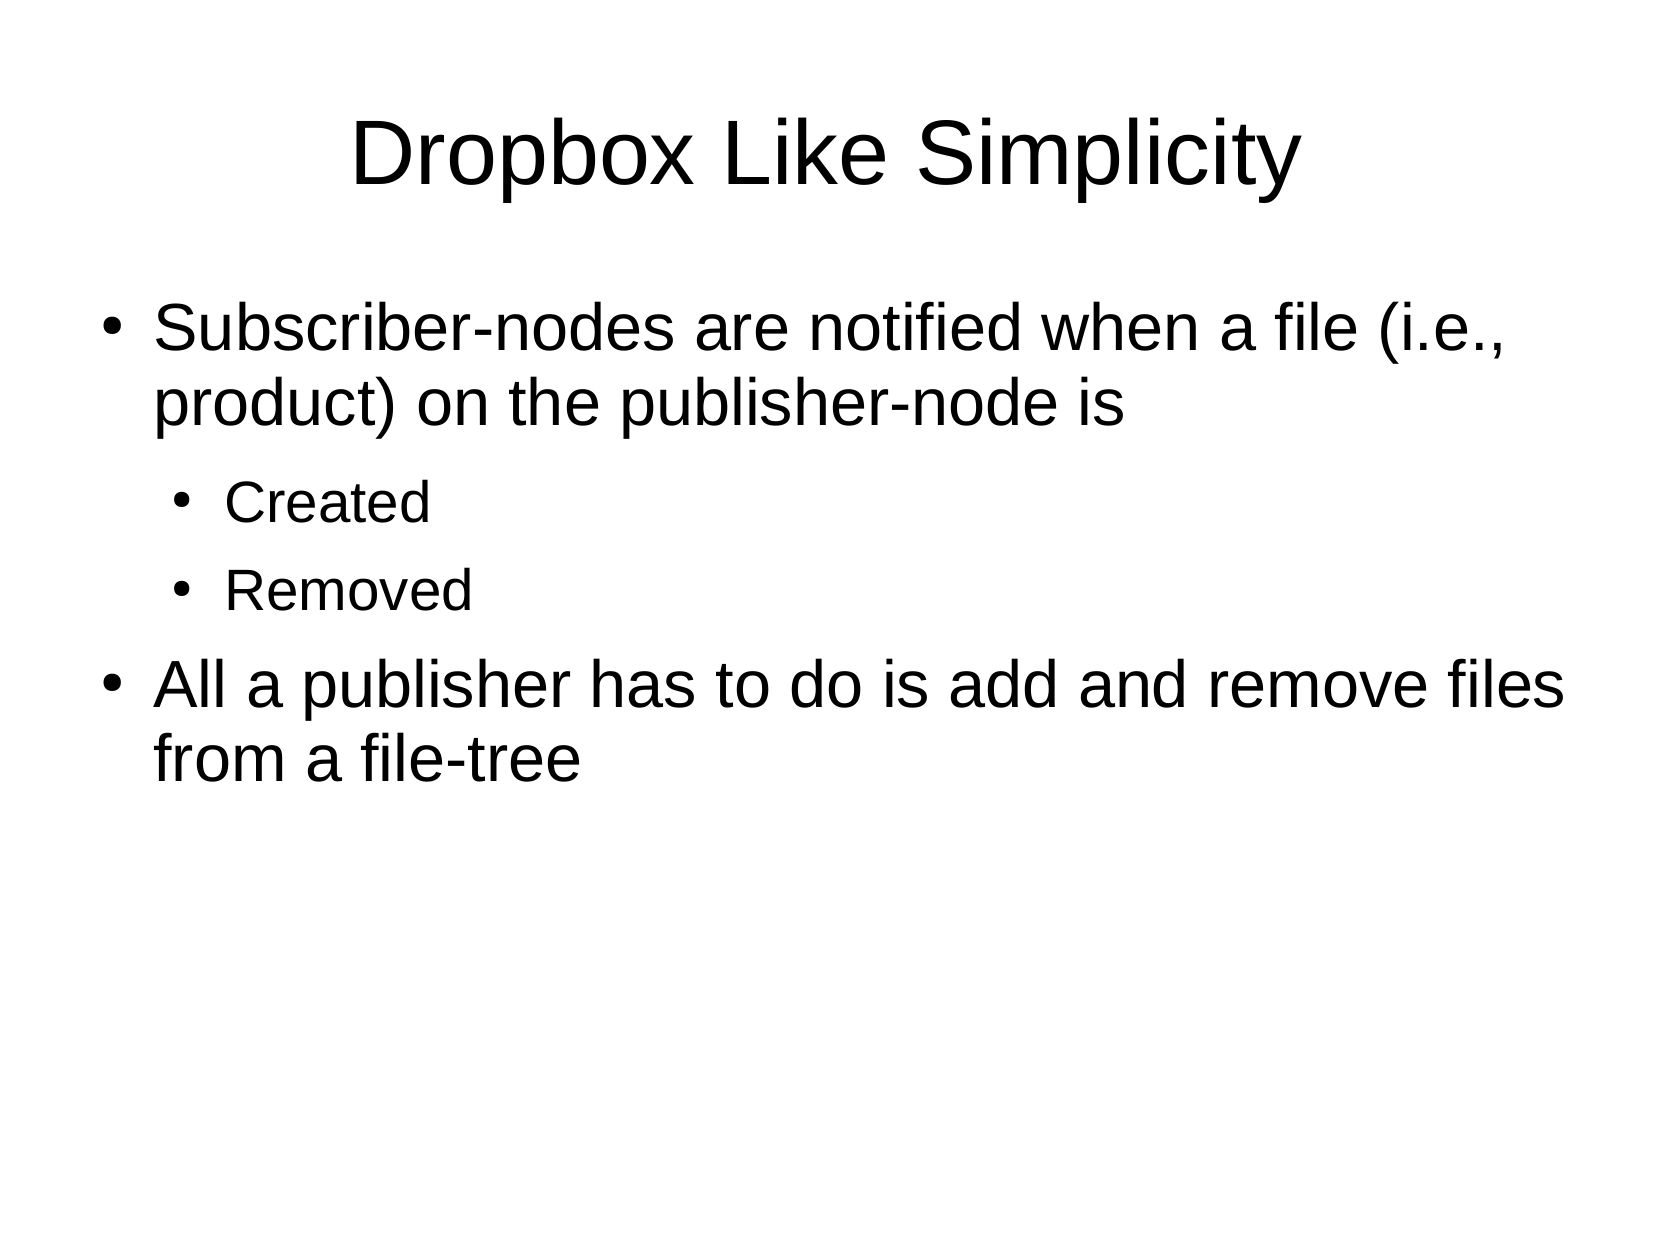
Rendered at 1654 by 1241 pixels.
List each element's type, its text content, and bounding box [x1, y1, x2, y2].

title Dropbox Like Simplicity [82, 49, 1571, 257]
list Subscriber-nodes are notified when a file (i.e., product) on the publisher-node is Created Removed All a publisher has to do is add and remove files from a file-tree [82, 290, 1571, 1094]
